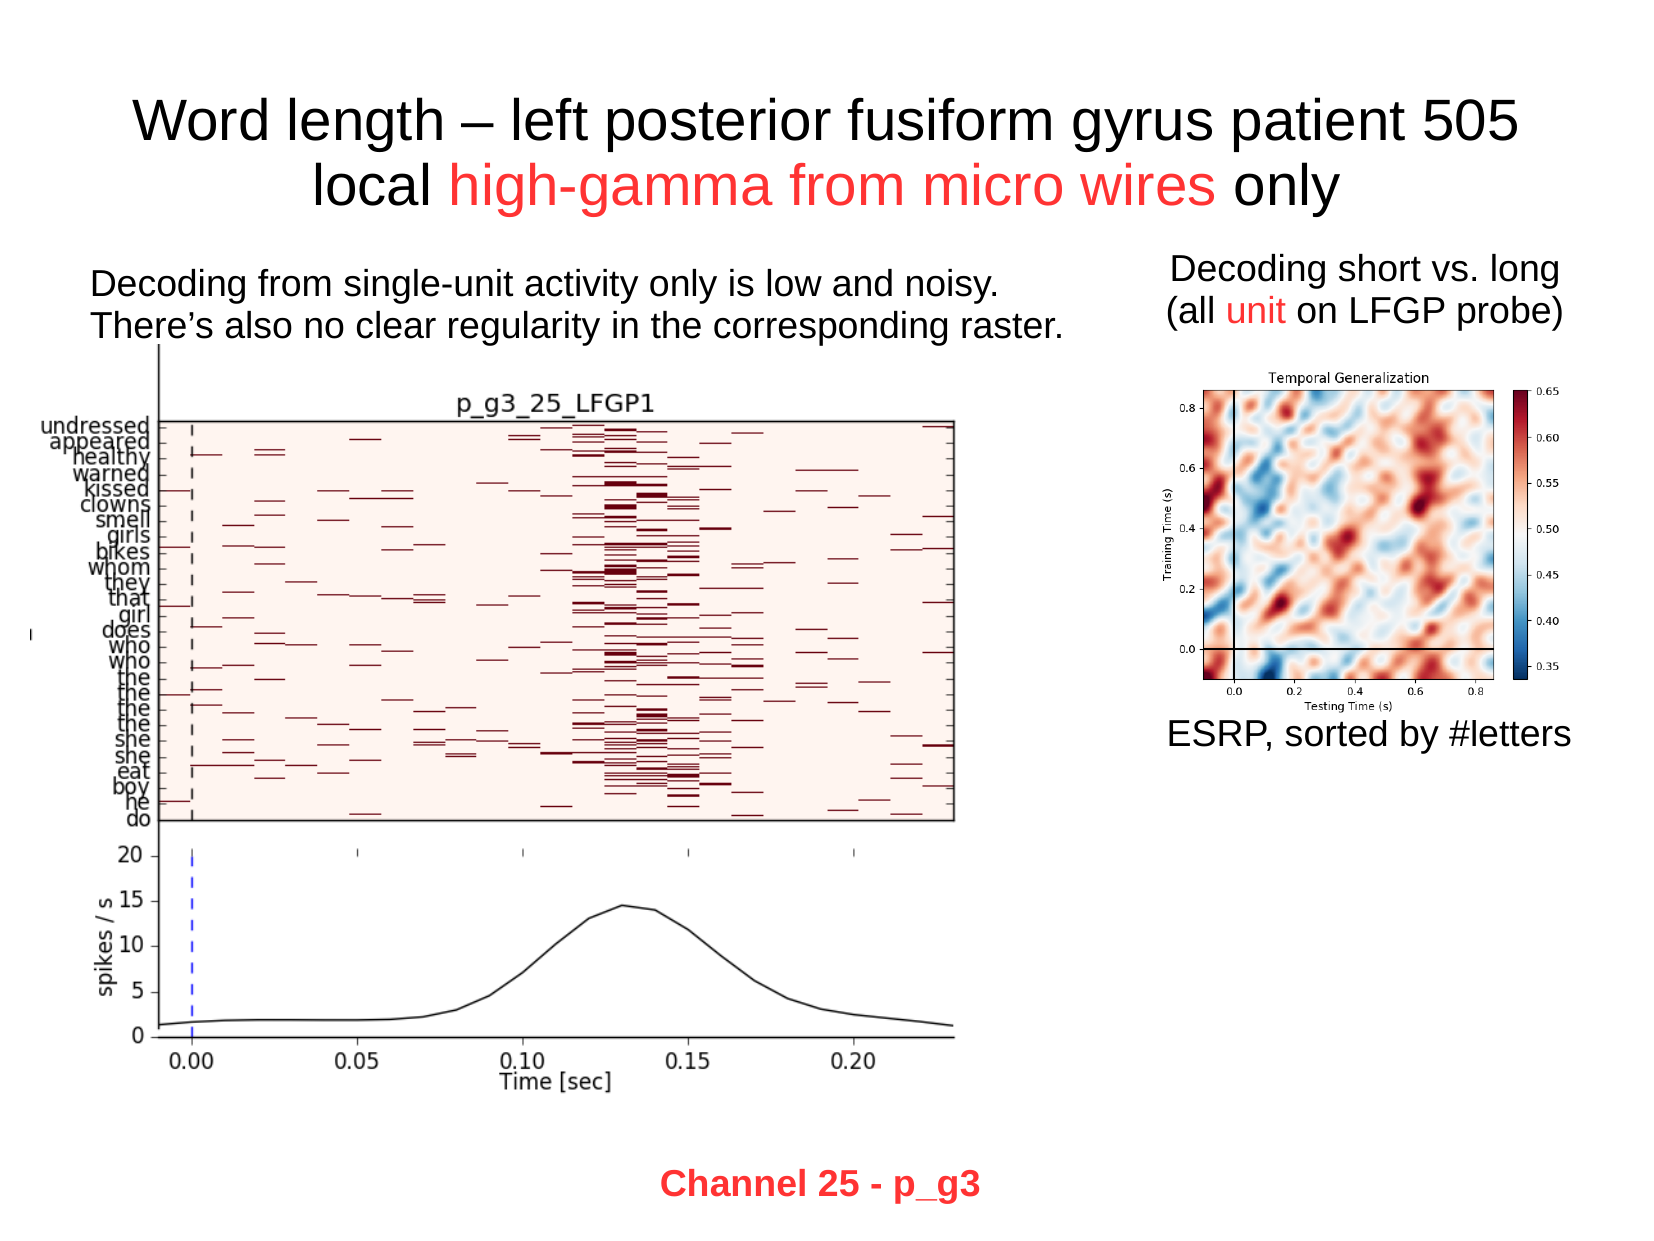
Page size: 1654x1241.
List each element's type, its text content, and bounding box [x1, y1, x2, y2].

title Word length – left posterior fusiform gyrus patient 505 local high-gamma from micro wires only [82, 49, 1571, 255]
text_box Channel 25 - p_g3 [645, 1155, 1006, 1241]
picture [30, 344, 1056, 1114]
text_box Decoding from single-unit activity only is low and noisy. There’s also no clear regularity in the corresponding raster. [75, 255, 1111, 420]
picture [1119, 344, 1621, 721]
text_box ESRP, sorted by #letters [1112, 705, 1638, 816]
text_box Decoding short vs. long (all unit on LFGP probe) [1080, 240, 1651, 381]
